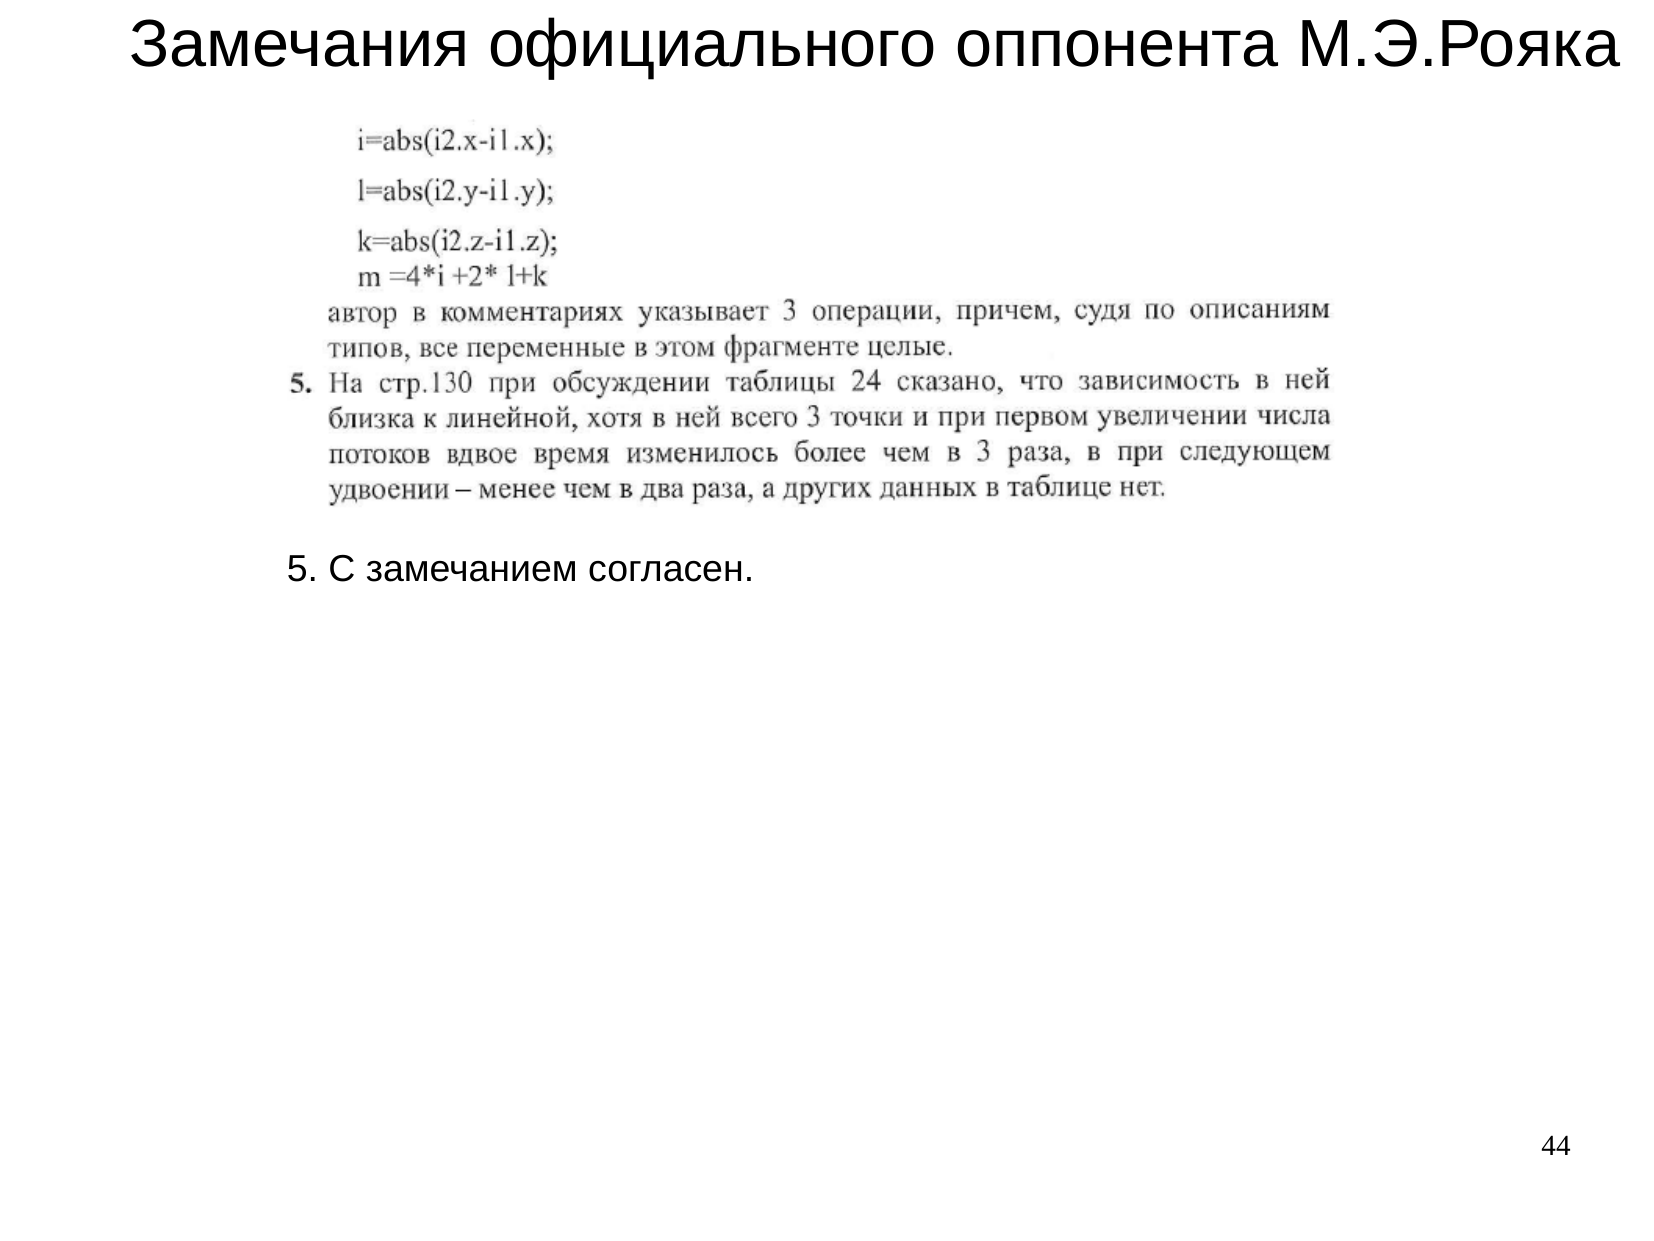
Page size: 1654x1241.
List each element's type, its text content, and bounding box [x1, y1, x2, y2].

picture [240, 119, 1350, 549]
title Замечания официального оппонента М.Э.Рояка [90, 0, 1654, 148]
text_box 5. С замечанием согласен. [272, 540, 781, 597]
